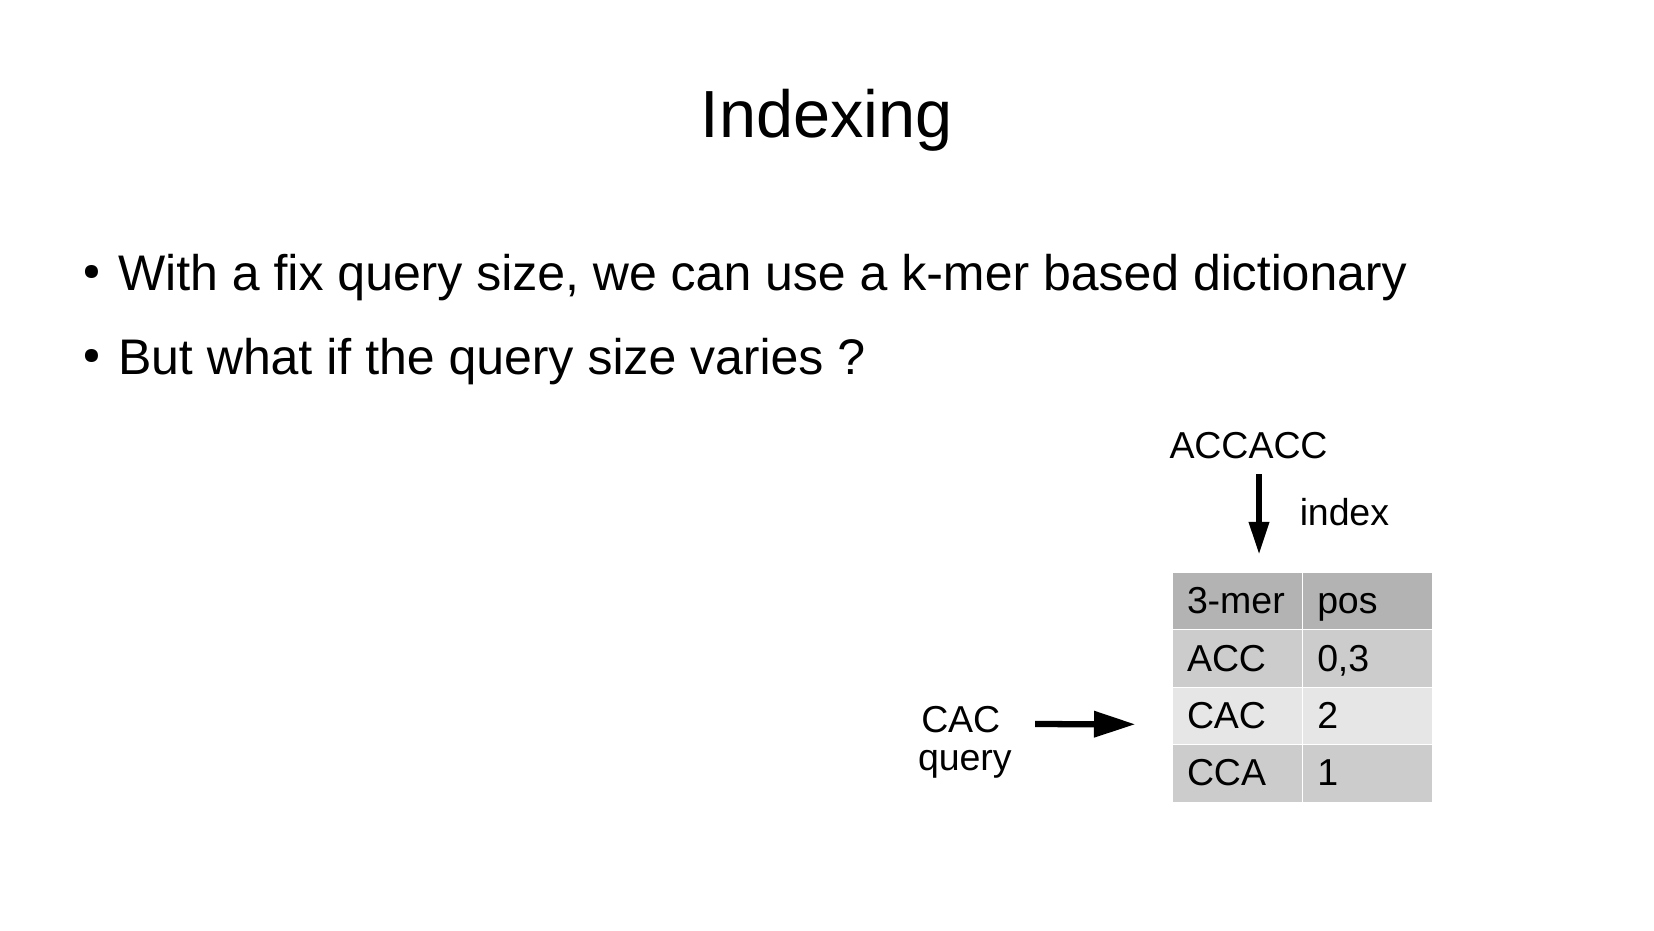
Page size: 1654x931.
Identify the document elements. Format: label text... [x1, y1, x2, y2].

text_box index [1284, 483, 1410, 541]
table_cell CCA [1173, 745, 1302, 802]
text_box ACCACC [1154, 417, 1460, 517]
table_cell 2 [1303, 688, 1432, 744]
title Indexing [82, 12, 1571, 217]
table_header 3-mer [1173, 573, 1302, 629]
table_cell ACC [1173, 630, 1302, 687]
table_cell 1 [1303, 745, 1432, 802]
text_box CAC [906, 691, 1018, 749]
table_header pos [1303, 573, 1432, 629]
table_cell CAC [1173, 688, 1302, 744]
subtitle With a fix query size, we can use a k-mer based dictionary But what if the query size varies ? [82, 217, 1571, 887]
text_box query [903, 729, 1028, 787]
table_cell 0,3 [1303, 630, 1432, 687]
